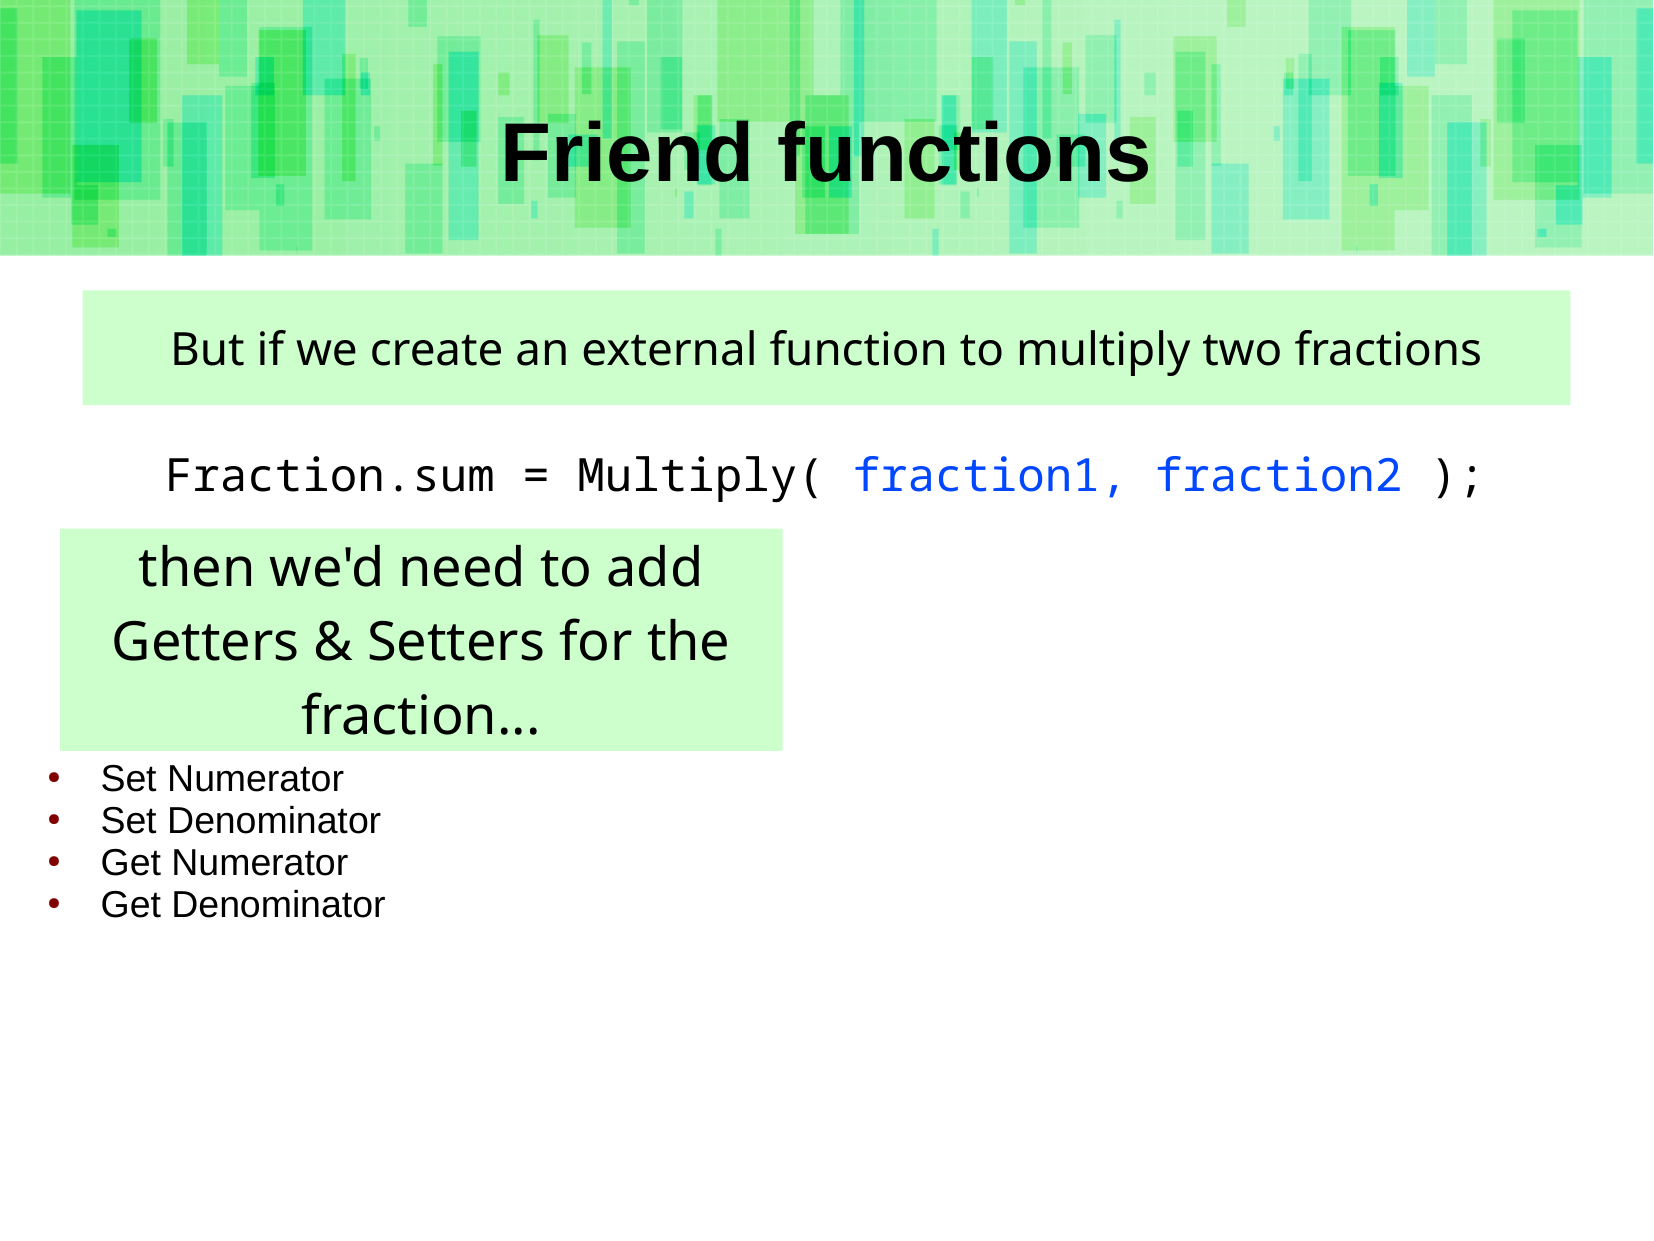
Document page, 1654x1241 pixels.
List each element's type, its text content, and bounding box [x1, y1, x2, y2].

picture [0, 0, 1654, 1241]
text_box But if we create an external function to multiply two fractions [82, 290, 1571, 406]
text_box then we'd need to add Getters & Setters for the fraction... [60, 544, 783, 736]
text_box Set Numerator Set Denominator Get Numerator Get Denominator [15, 750, 796, 1186]
text_box Fraction.sum = Multiply( fraction1, fraction2 ); [120, 435, 1531, 511]
title Friend functions [82, 49, 1571, 257]
